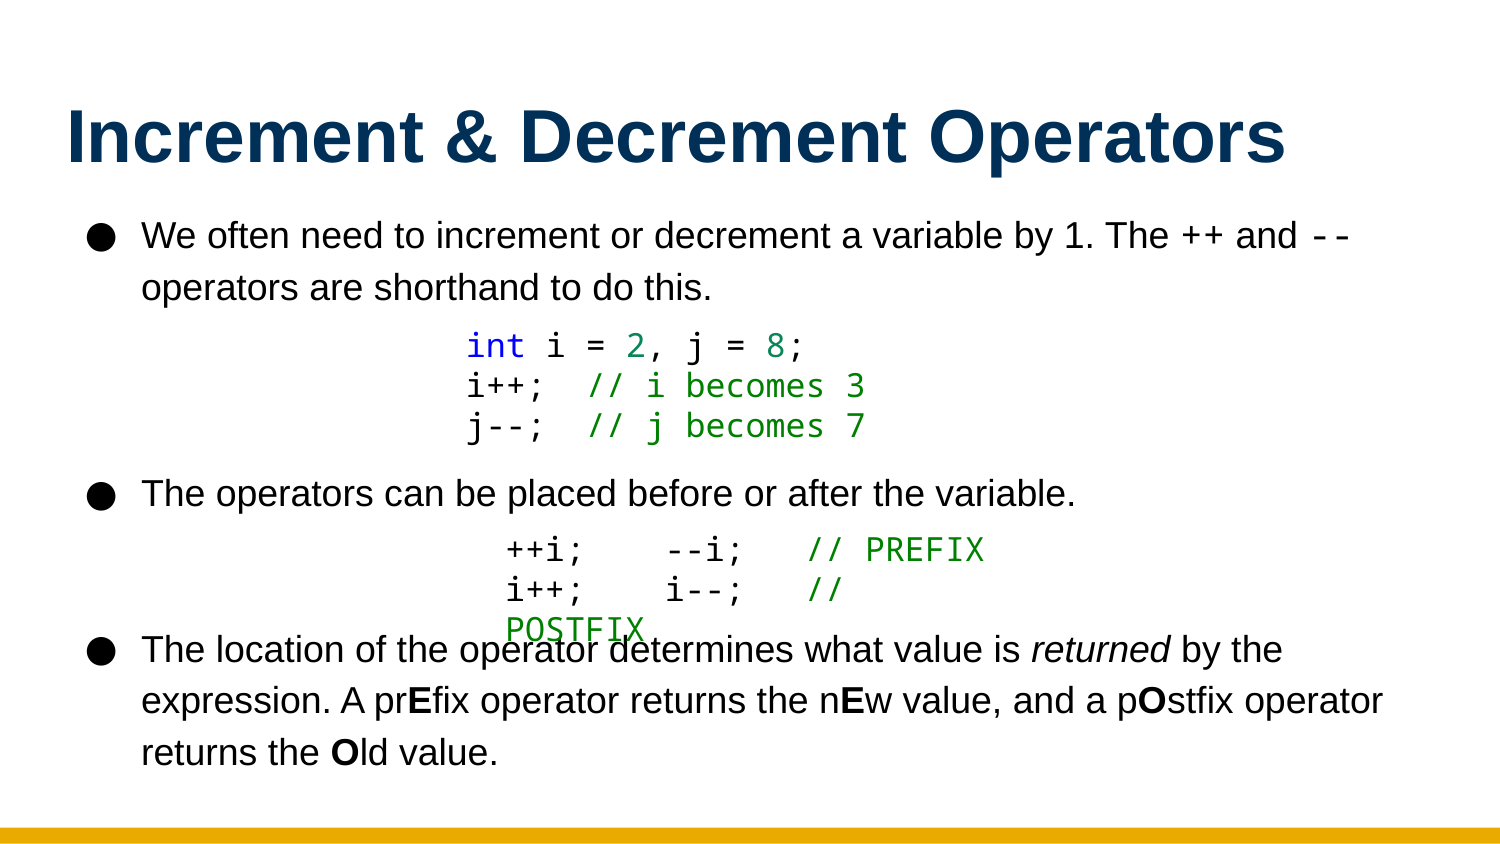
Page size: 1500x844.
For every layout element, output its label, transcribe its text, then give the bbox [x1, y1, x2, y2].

text_box int i = 2, j = 8; i++; // i becomes 3 j--; // j becomes 7 [451, 316, 1049, 452]
title Increment & Decrement Operators [51, 72, 1449, 189]
text_box ++i; --i; // PREFIX i++; i--; // POSTFIX [490, 520, 1010, 656]
text_box We often need to increment or decrement a variable by 1. The ++ and -- operators are shorthand to do this. The operators can be placed before or after the variable. The location of the operator determines what value is returned by the expression. A prEfix operator returns the nEw value, and a pOstfix operator returns the Old value. [51, 189, 1449, 810]
